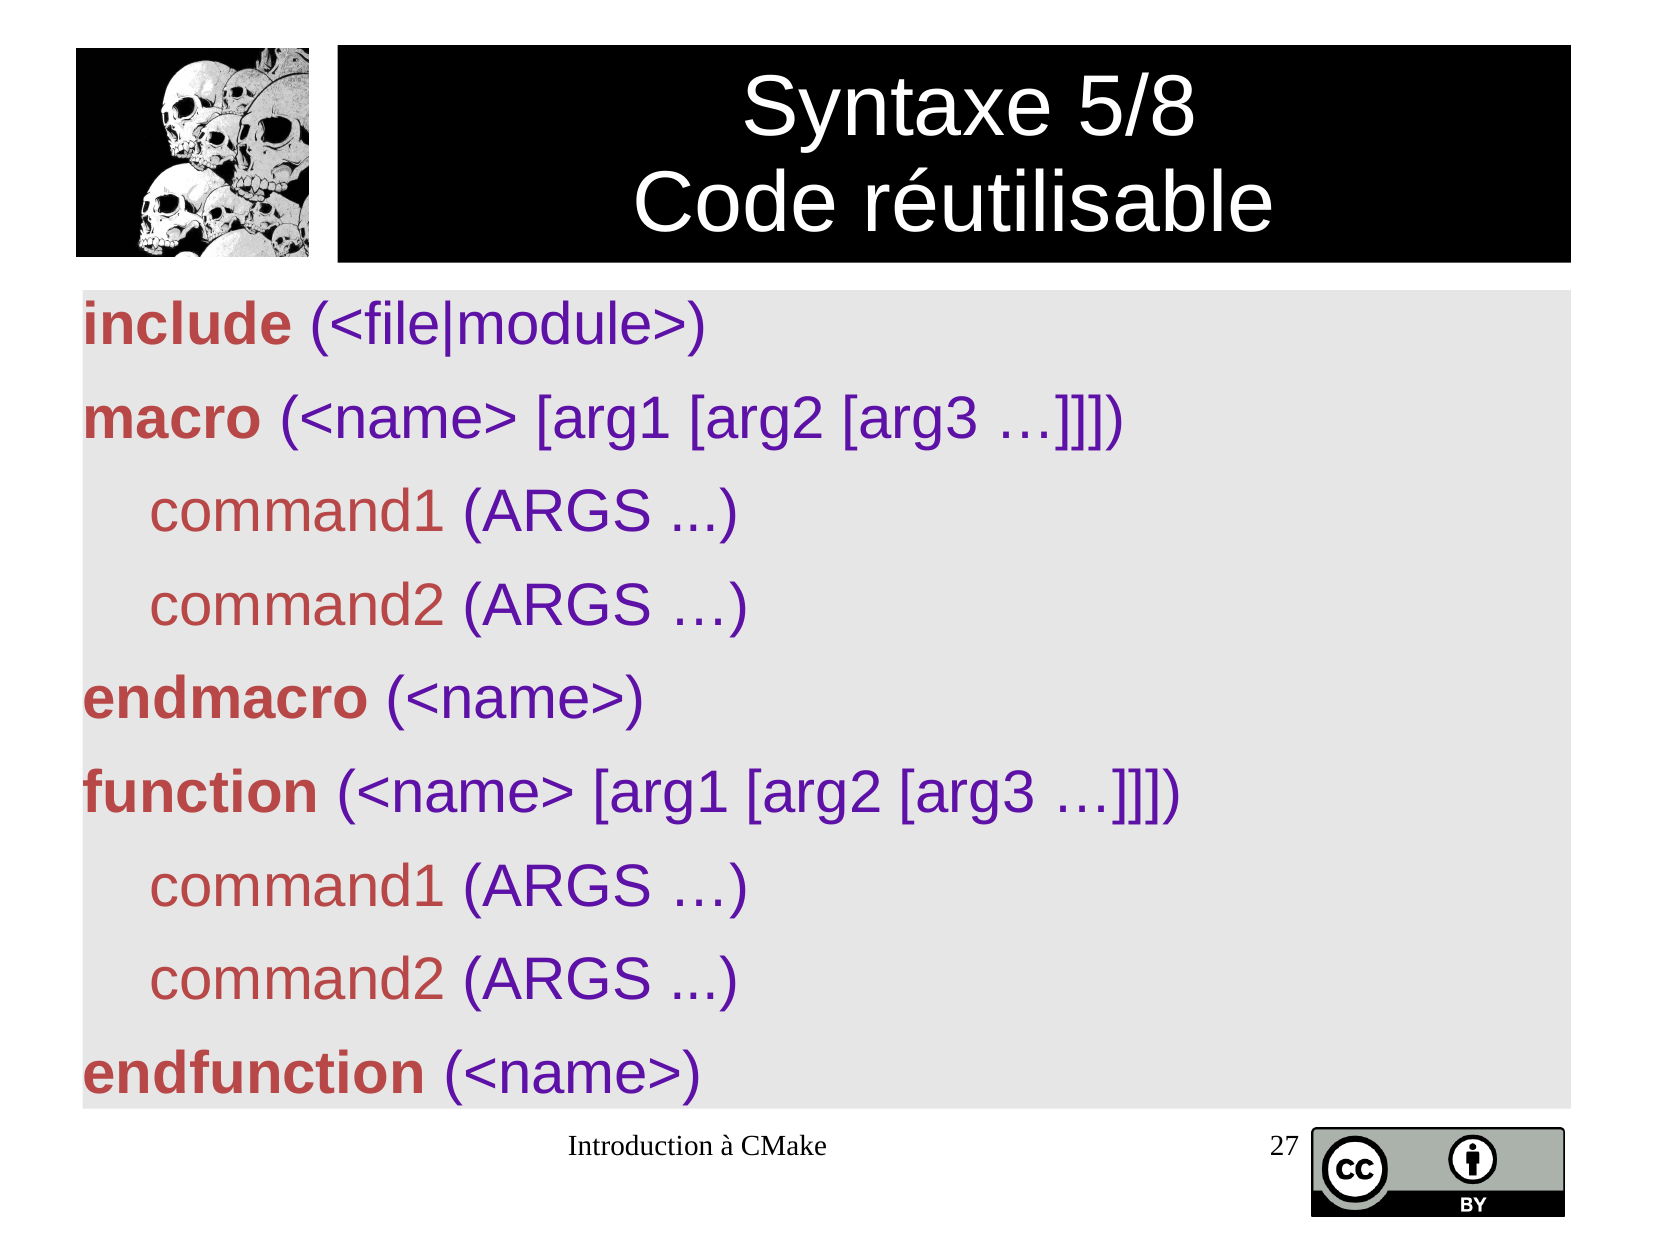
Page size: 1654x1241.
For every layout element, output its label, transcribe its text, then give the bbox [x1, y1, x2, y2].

picture [76, 48, 309, 257]
list include (<file|module>) macro (<name> [arg1 [arg2 [arg3 …]]]) command1 (ARGS ...) command2 (ARGS …) endmacro (<name>) function (<name> [arg1 [arg2 [arg3 …]]]) command1 (ARGS …) command2 (ARGS ...) endfunction (<name>) [82, 290, 1571, 1109]
picture [1311, 1127, 1565, 1217]
title Syntaxe 5/8 Code réutilisable [337, 45, 1571, 263]
